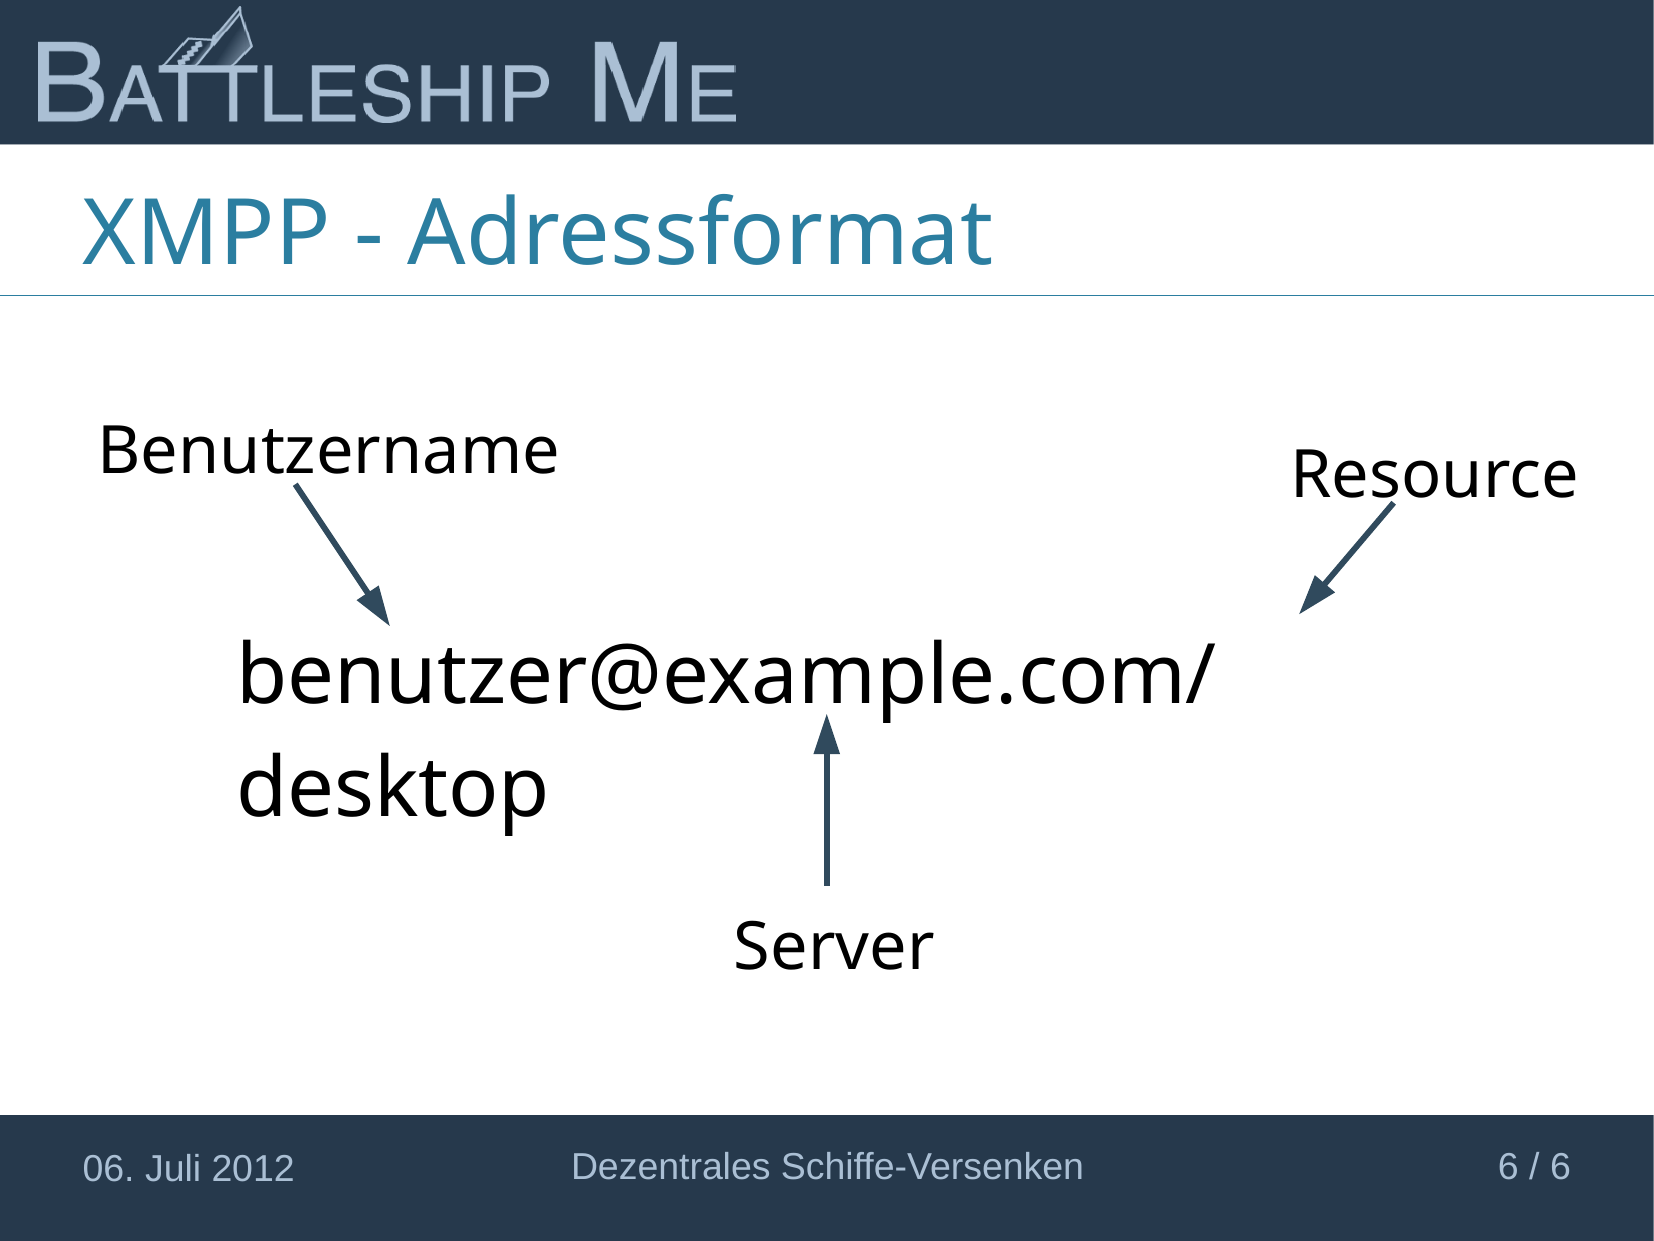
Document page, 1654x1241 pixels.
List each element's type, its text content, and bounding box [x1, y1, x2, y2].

picture [0, 0, 1654, 295]
text_box Benutzername [82, 394, 532, 489]
text_box Resource [1275, 418, 1579, 513]
text_box Server [718, 890, 933, 985]
picture [0, 296, 1654, 1241]
title XMPP - Adressformat [82, 174, 1571, 283]
list benutzer@example.com/desktop [165, 614, 1477, 715]
